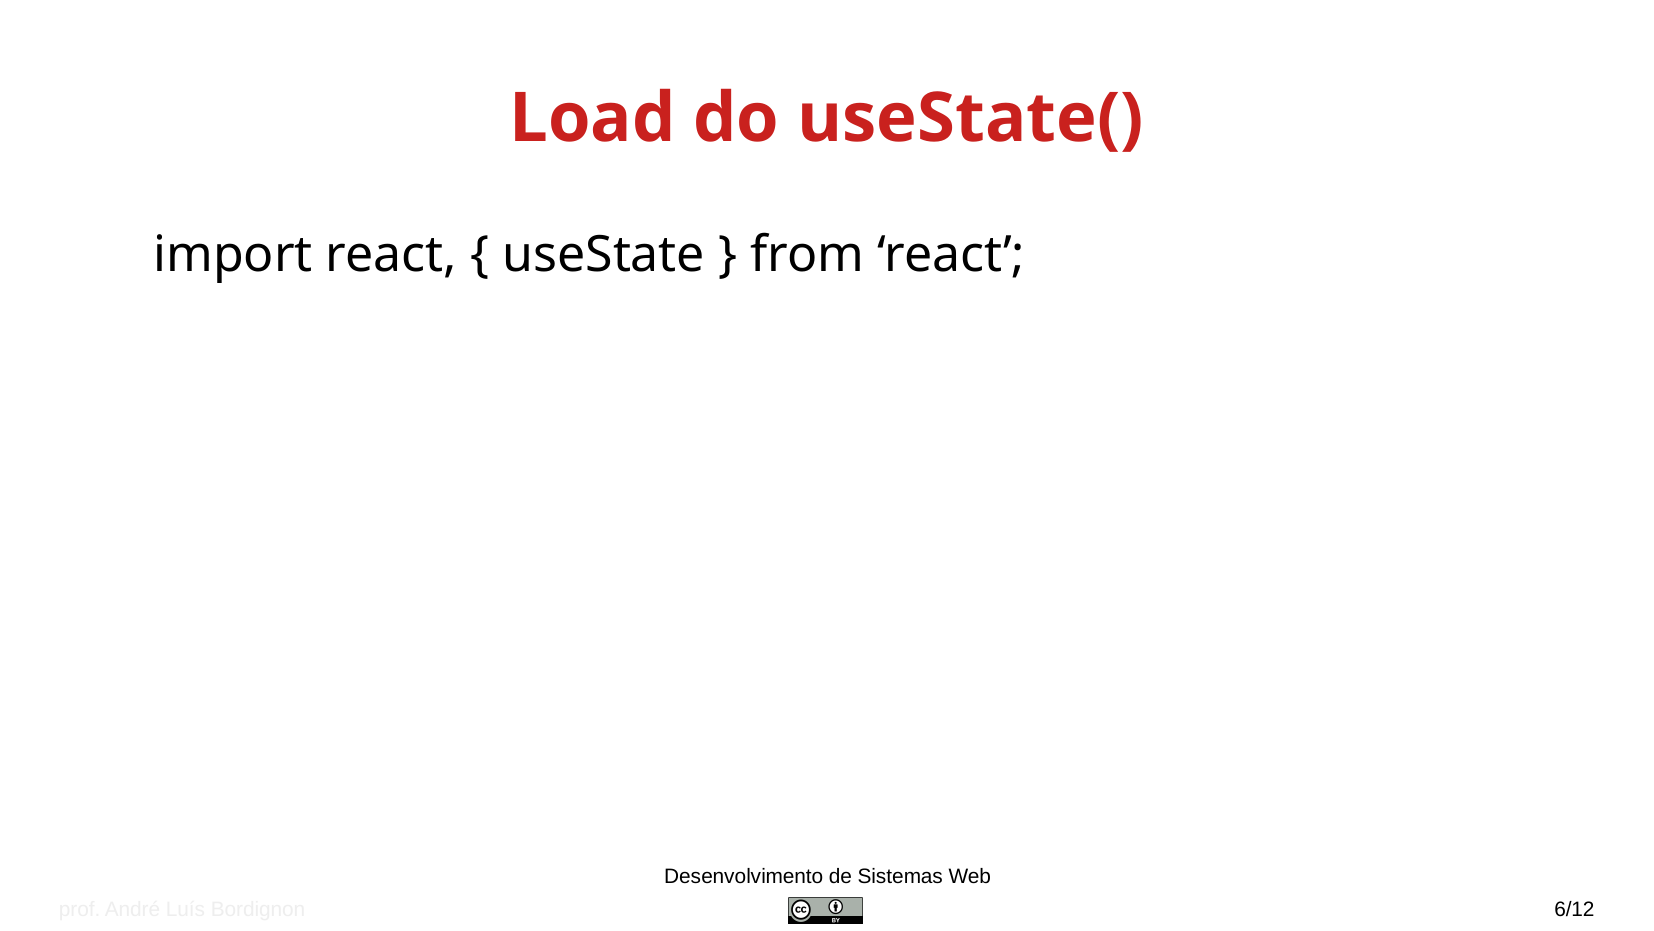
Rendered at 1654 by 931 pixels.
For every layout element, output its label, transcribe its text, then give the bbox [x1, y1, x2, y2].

picture [788, 897, 863, 924]
list import react, { useState } from ‘react’; [82, 217, 1571, 827]
title Load do useState() [82, 37, 1571, 193]
